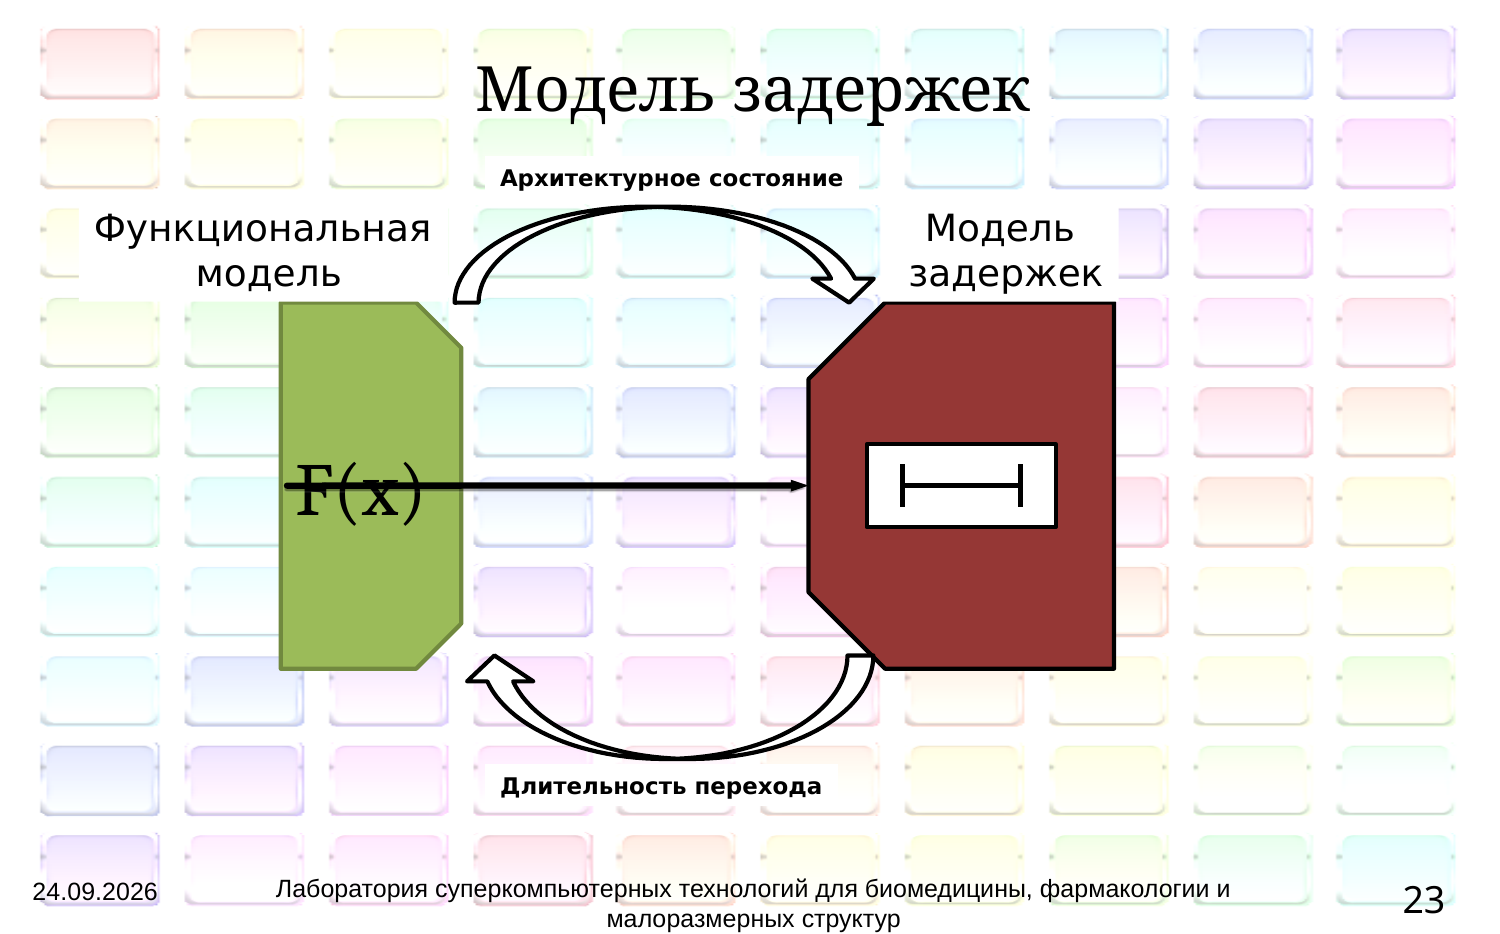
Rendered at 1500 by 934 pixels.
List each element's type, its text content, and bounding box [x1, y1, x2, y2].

text_box Модель задержек [881, 196, 1119, 302]
text_box Лаборатория суперкомпьютерных технологий для биомедицины, фармакологии и малоразмерных структур [171, 864, 1338, 915]
text_box [280, 492, 462, 669]
text_box [467, 302, 1115, 759]
text_box F(x) [280, 432, 445, 538]
text_box [454, 206, 874, 303]
text_box 18.11.2012 [17, 868, 184, 918]
text_box Длительность перехода [485, 764, 838, 806]
text_box <number> [1387, 868, 1473, 918]
text_box Архитектурное состояние [485, 156, 859, 199]
text_box Функциональная модель [78, 196, 449, 302]
text_box [280, 302, 462, 482]
picture [0, 0, 1500, 933]
title Модель задержек [78, 41, 1429, 132]
